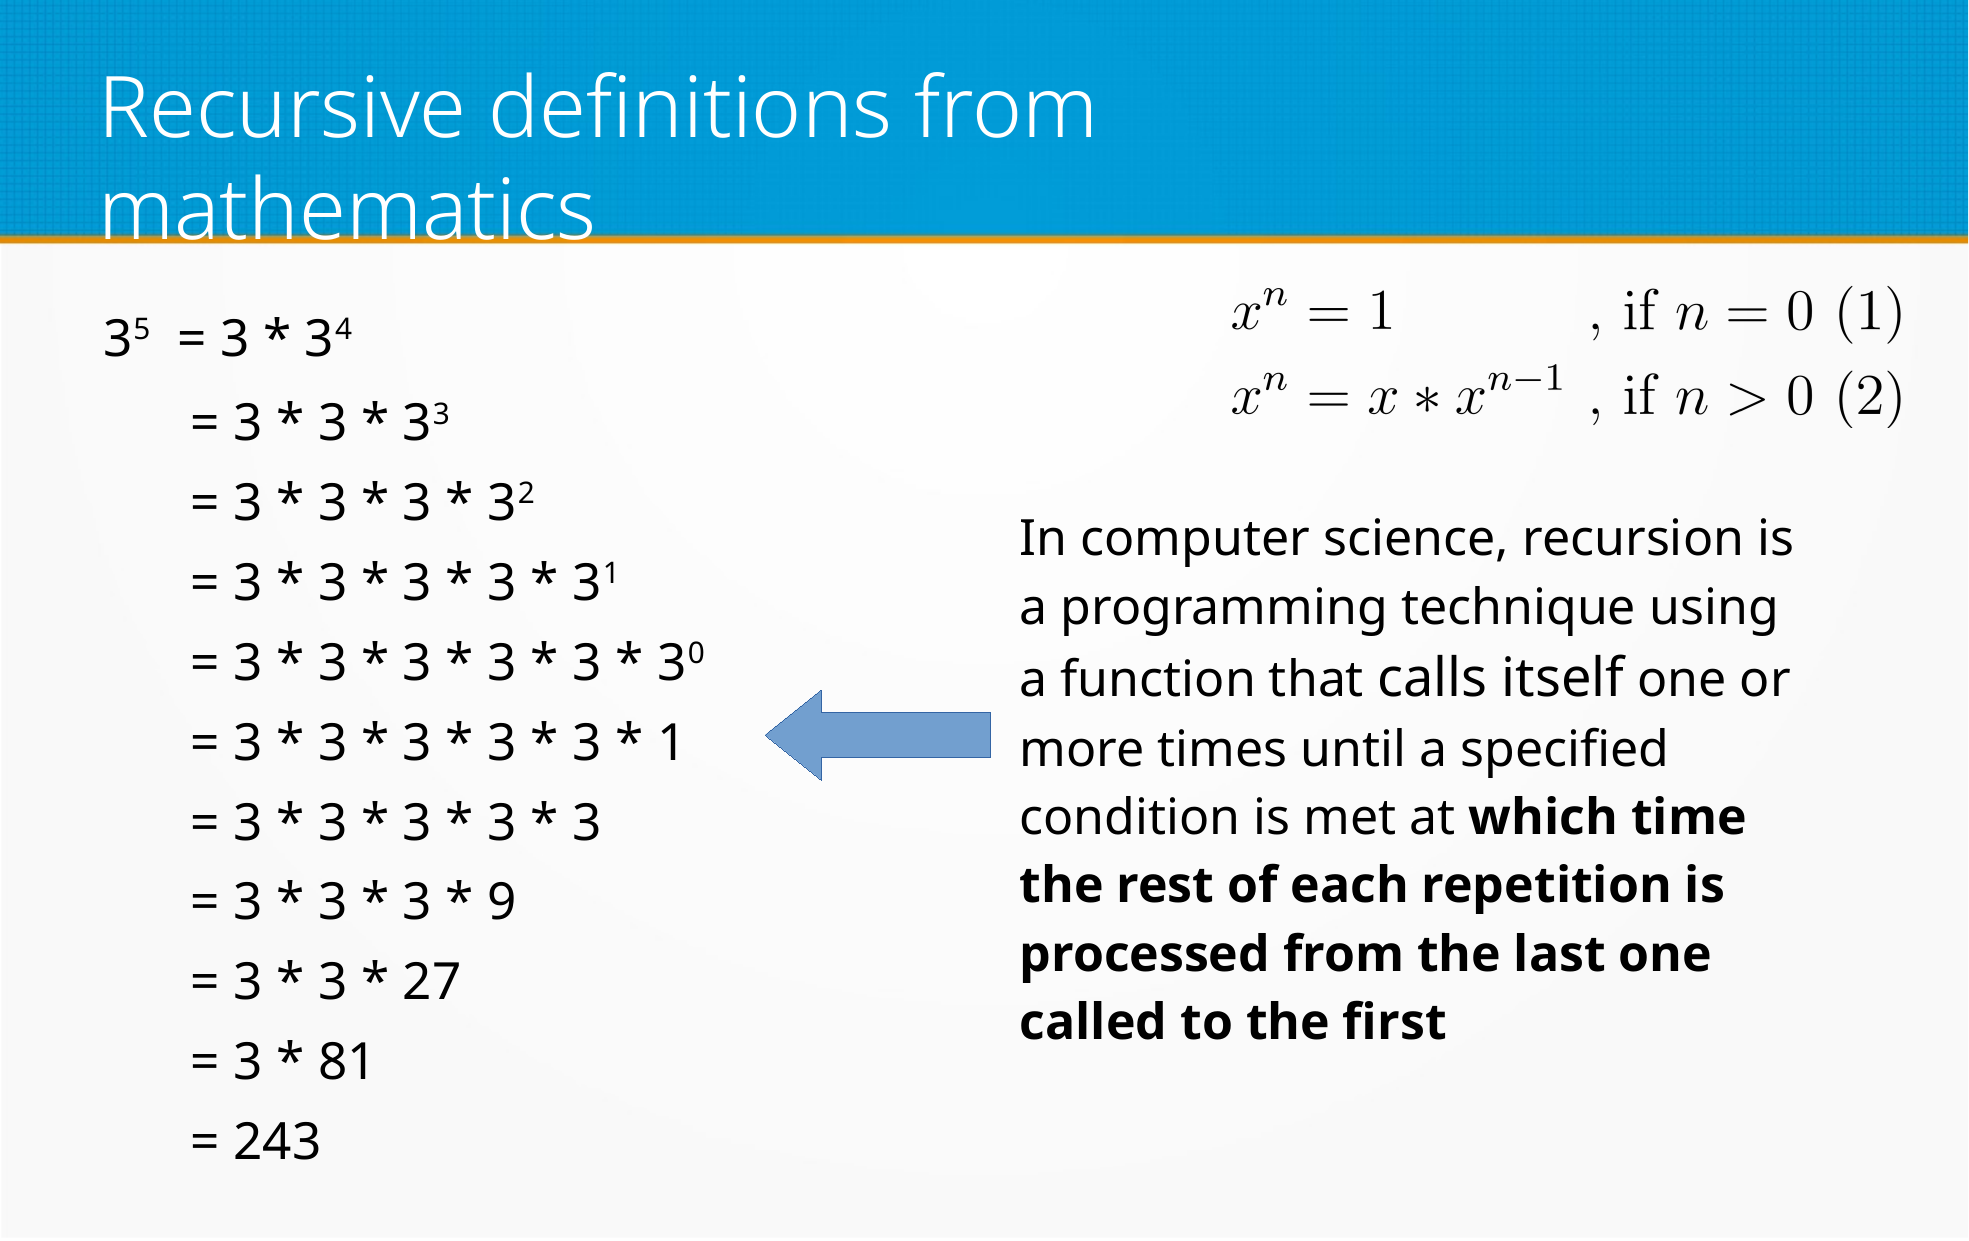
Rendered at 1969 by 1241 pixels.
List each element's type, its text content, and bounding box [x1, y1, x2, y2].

title Recursive definitions from mathematics [98, 49, 1870, 257]
picture [0, 233, 1969, 1241]
list 35 = 3 * 34 = 3 * 3 * 33 = 3 * 3 * 3 * 32 = 3 * 3 * 3 * 3 * 31 = 3 * 3 * 3 * 3 * 3 * 30 = 3 * 3 * 3 * 3 * 3 * 1 = 3 * 3 * 3 * 3 * 3 = 3 * 3 * 3 * 9 = 3 * 3 * 27 = 3 * 81 = 243 [90, 305, 1862, 1171]
text_box In computer science, recursion is a programming technique using a function that calls itself one or more times until a specified condition is met at which time the rest of each repetition is processed from the last one called to the first [1005, 495, 1816, 1156]
text_box [765, 690, 991, 781]
